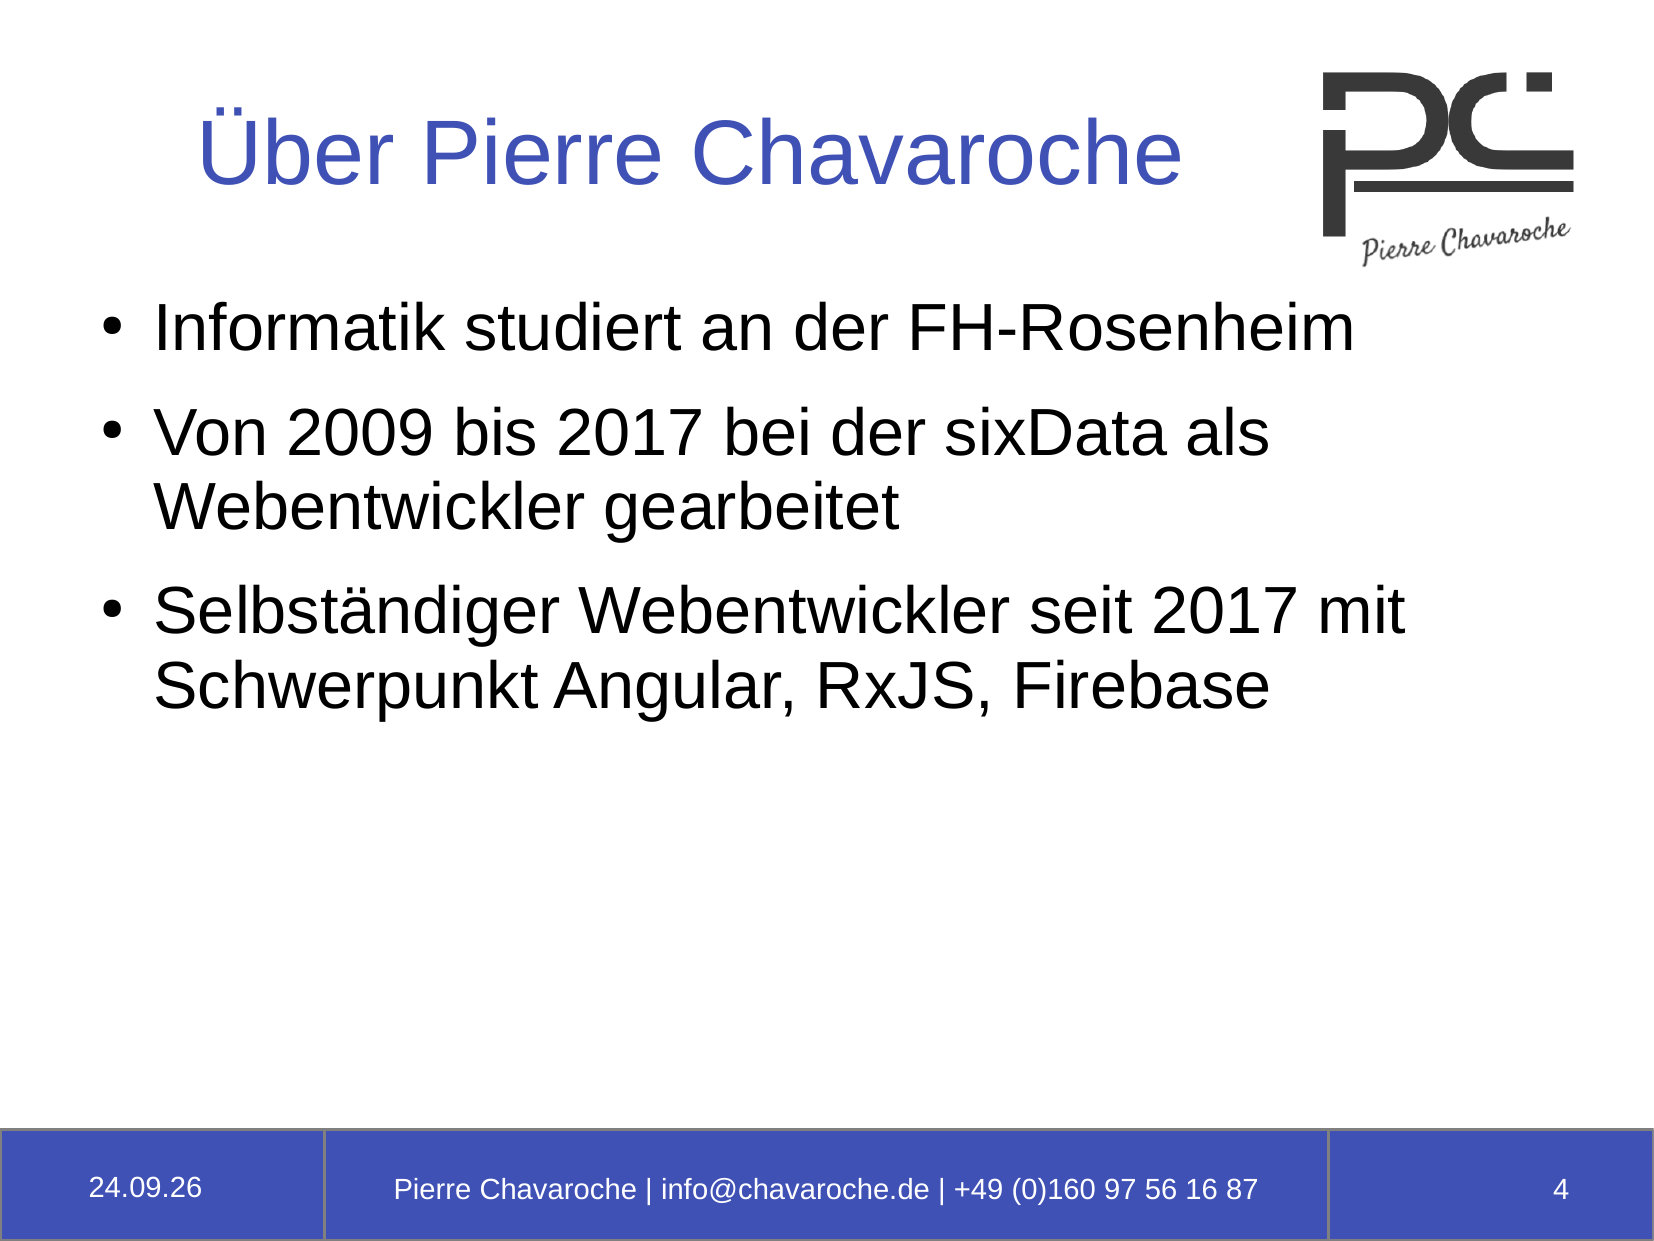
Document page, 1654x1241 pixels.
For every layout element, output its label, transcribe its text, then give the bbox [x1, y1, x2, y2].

list Informatik studiert an der FH-Rosenheim Von 2009 bis 2017 bei der sixData als Webentwickler gearbeitet Selbständiger Webentwickler seit 2017 mit Schwerpunkt Angular, RxJS, Firebase [82, 290, 1571, 1109]
title Über Pierre Chavaroche [82, 49, 1300, 257]
picture [1307, 29, 1589, 311]
